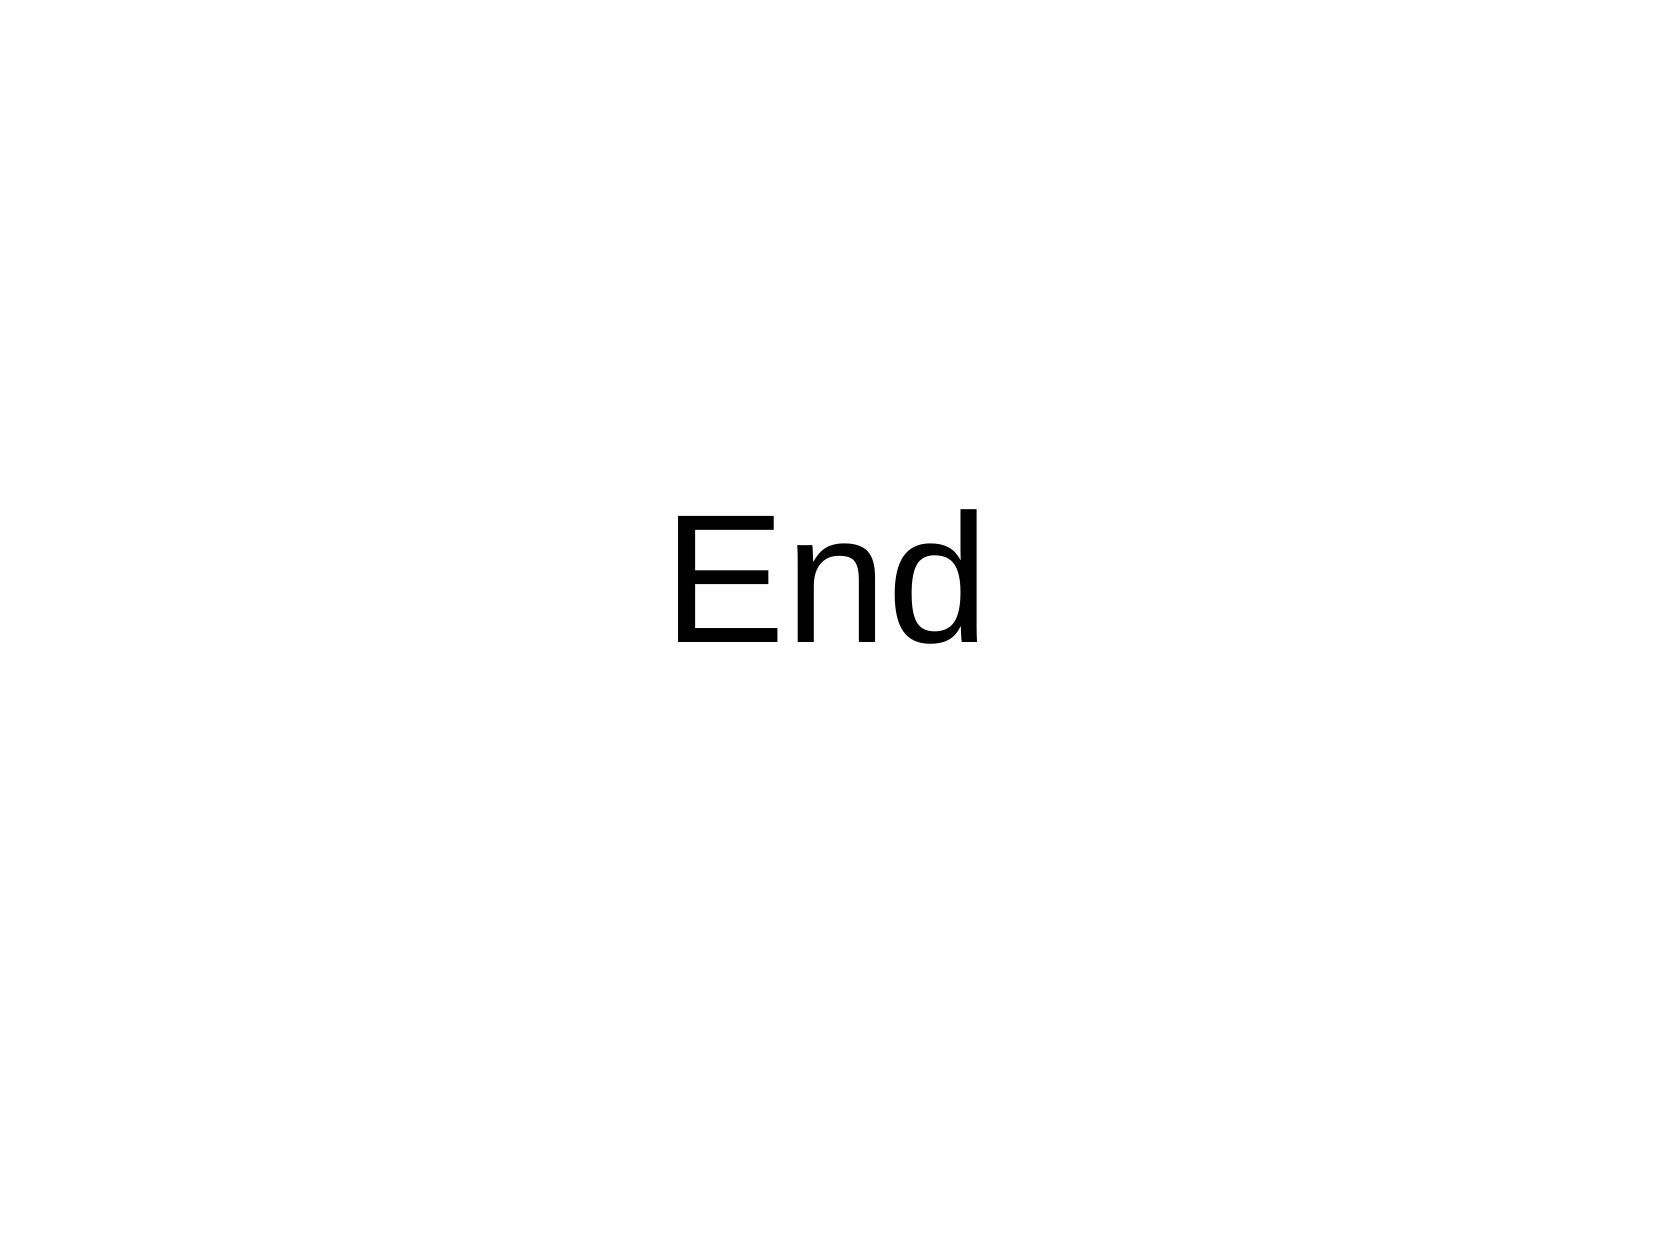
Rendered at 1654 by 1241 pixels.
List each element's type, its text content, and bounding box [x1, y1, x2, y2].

subtitle End [82, 49, 1571, 1109]
